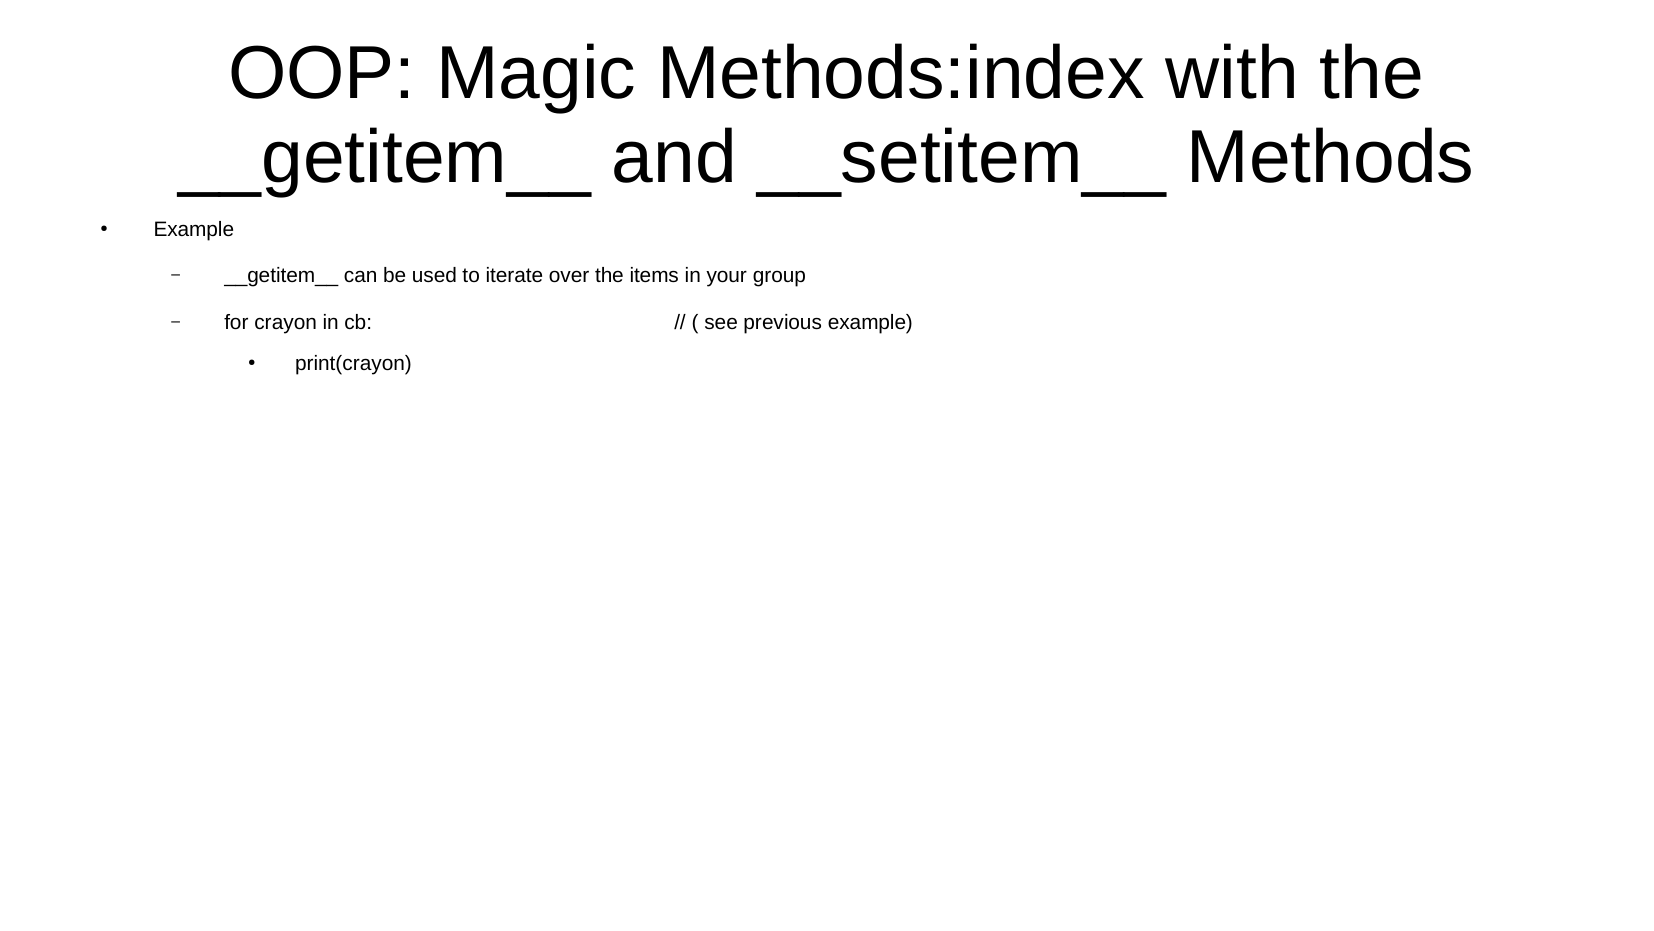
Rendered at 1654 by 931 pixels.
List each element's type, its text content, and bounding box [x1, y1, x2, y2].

title OOP: Magic Methods:index with the __getitem__ and __setitem__ Methods [82, 30, 1571, 199]
list Example __getitem__ can be used to iterate over the items in your group for crayon in cb: // ( see previous example) print(crayon) [82, 217, 1571, 757]
